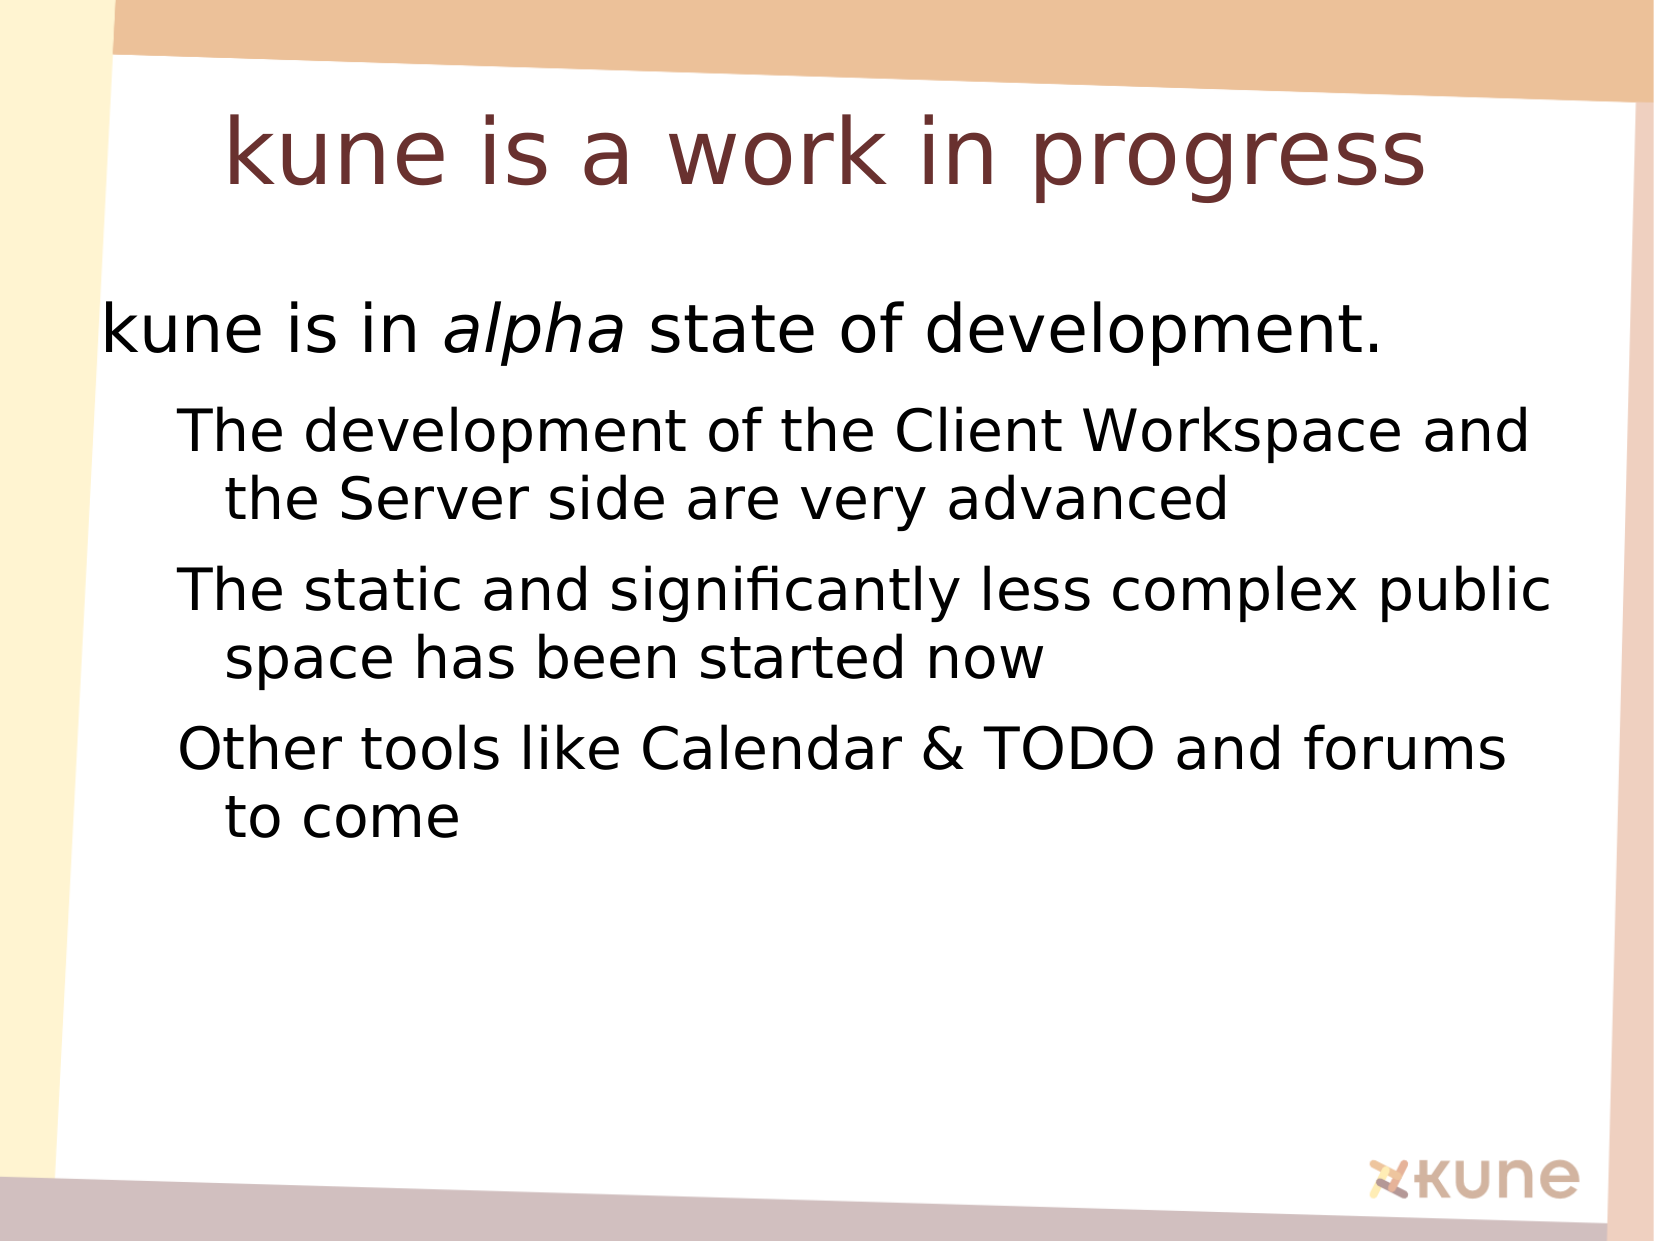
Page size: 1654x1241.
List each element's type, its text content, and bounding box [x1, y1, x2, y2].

list kune is in alpha state of development. The development of the Client Workspace and the Server side are very advanced The static and significantly less complex public space has been started now Other tools like Calendar & TODO and forums to come [82, 290, 1571, 1094]
title kune is a work in progress [82, 56, 1571, 250]
picture [0, 0, 1654, 1241]
